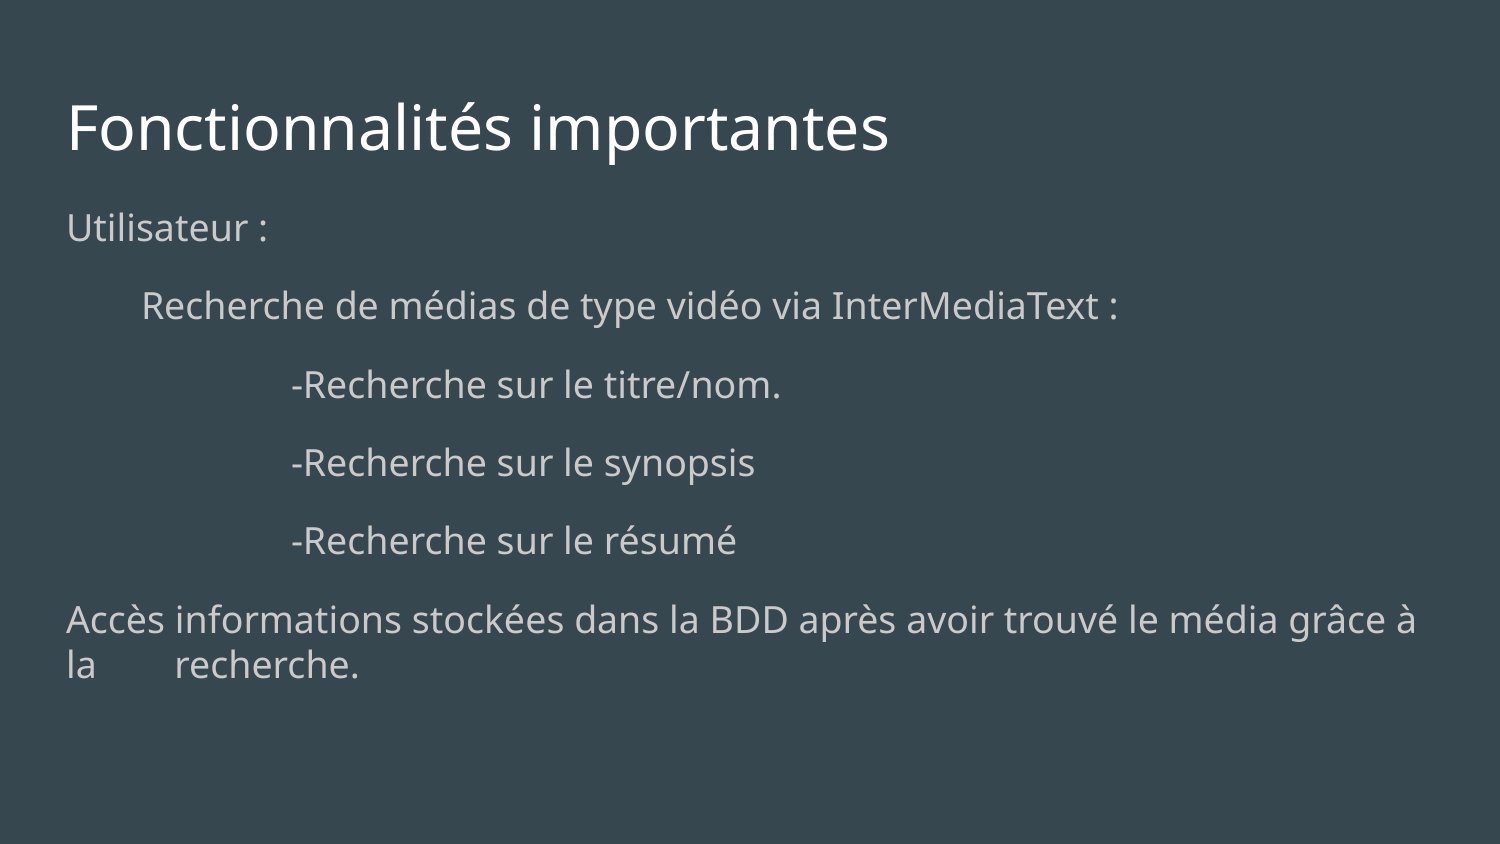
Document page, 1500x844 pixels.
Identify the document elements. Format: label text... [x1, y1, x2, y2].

title Fonctionnalités importantes [51, 72, 1449, 167]
list Utilisateur : Recherche de médias de type vidéo via InterMediaText : -Recherche sur le titre/nom. -Recherche sur le synopsis -Recherche sur le résumé Accès informations stockées dans la BDD après avoir trouvé le média grâce à la recherche. [51, 189, 1449, 750]
